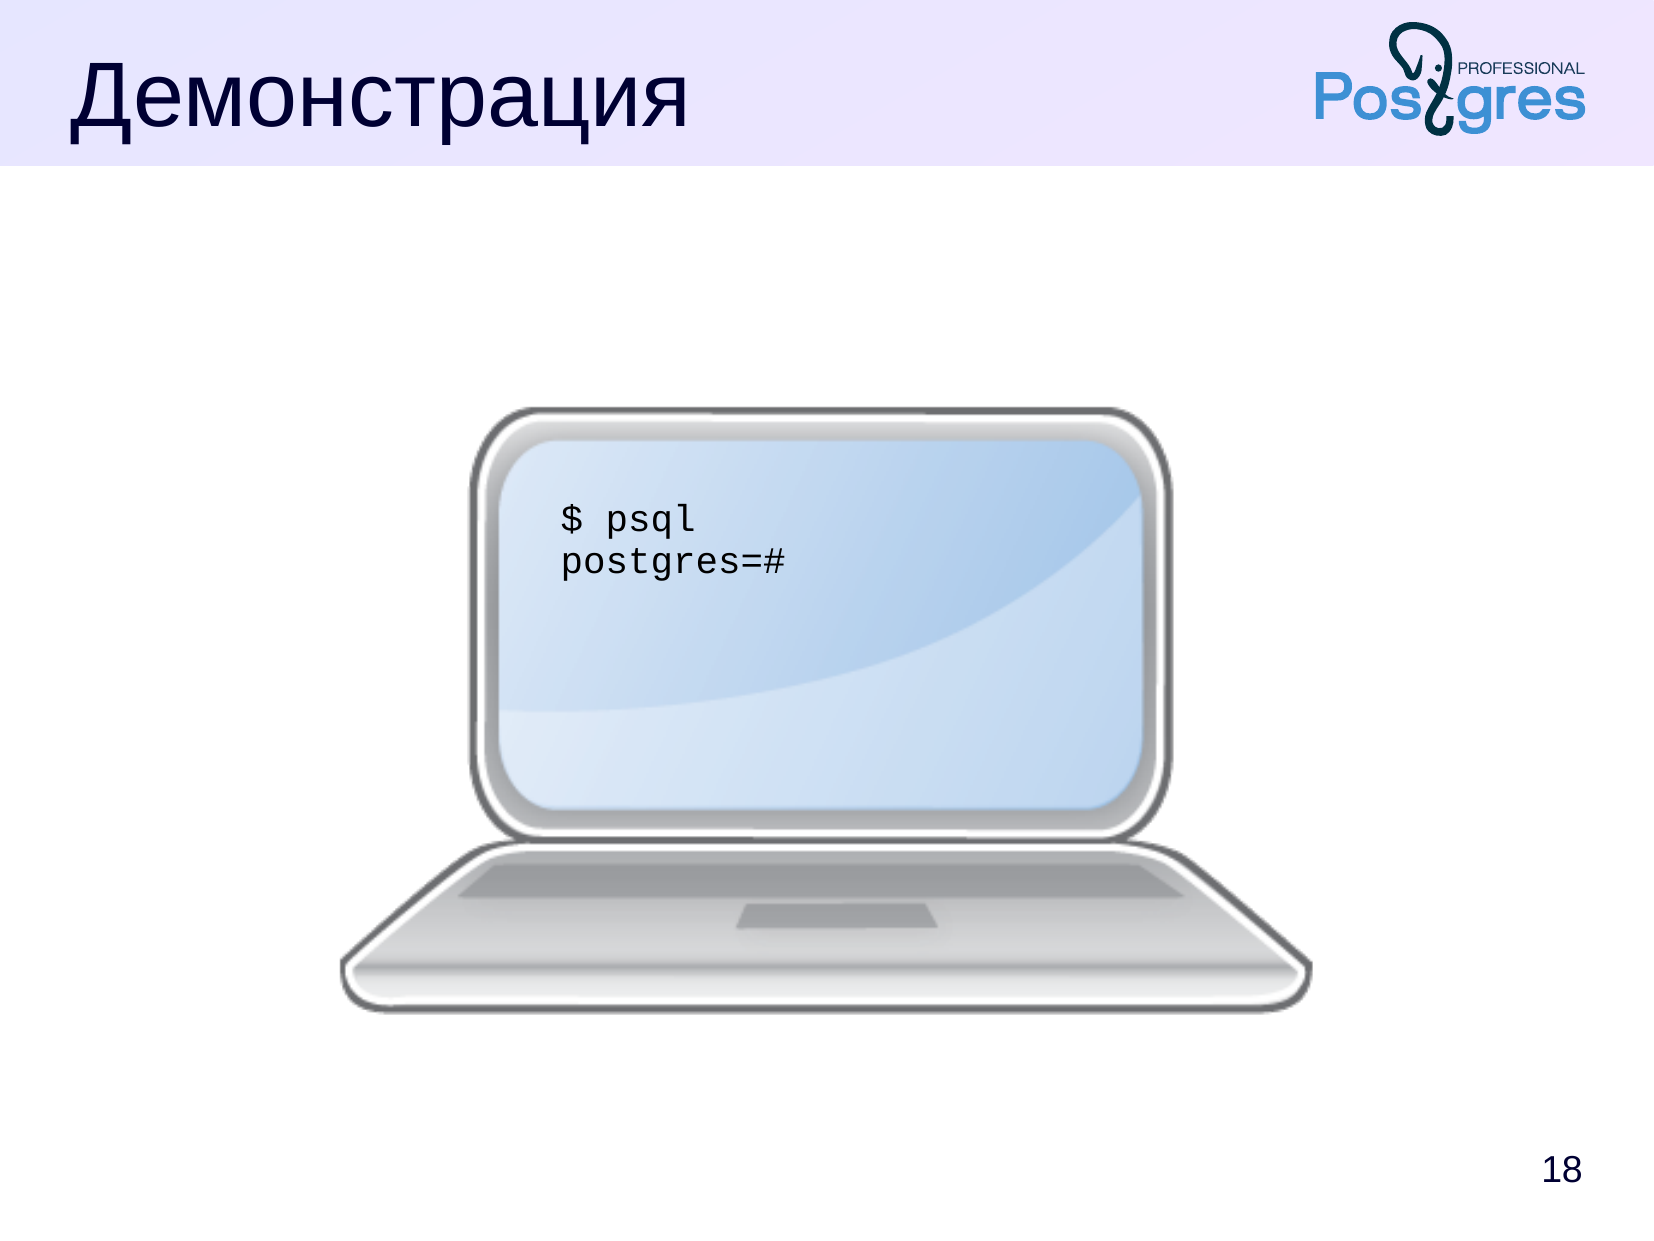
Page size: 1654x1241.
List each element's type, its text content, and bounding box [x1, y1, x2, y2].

title Демонстрация [70, 43, 1241, 147]
picture [298, 365, 1356, 1058]
